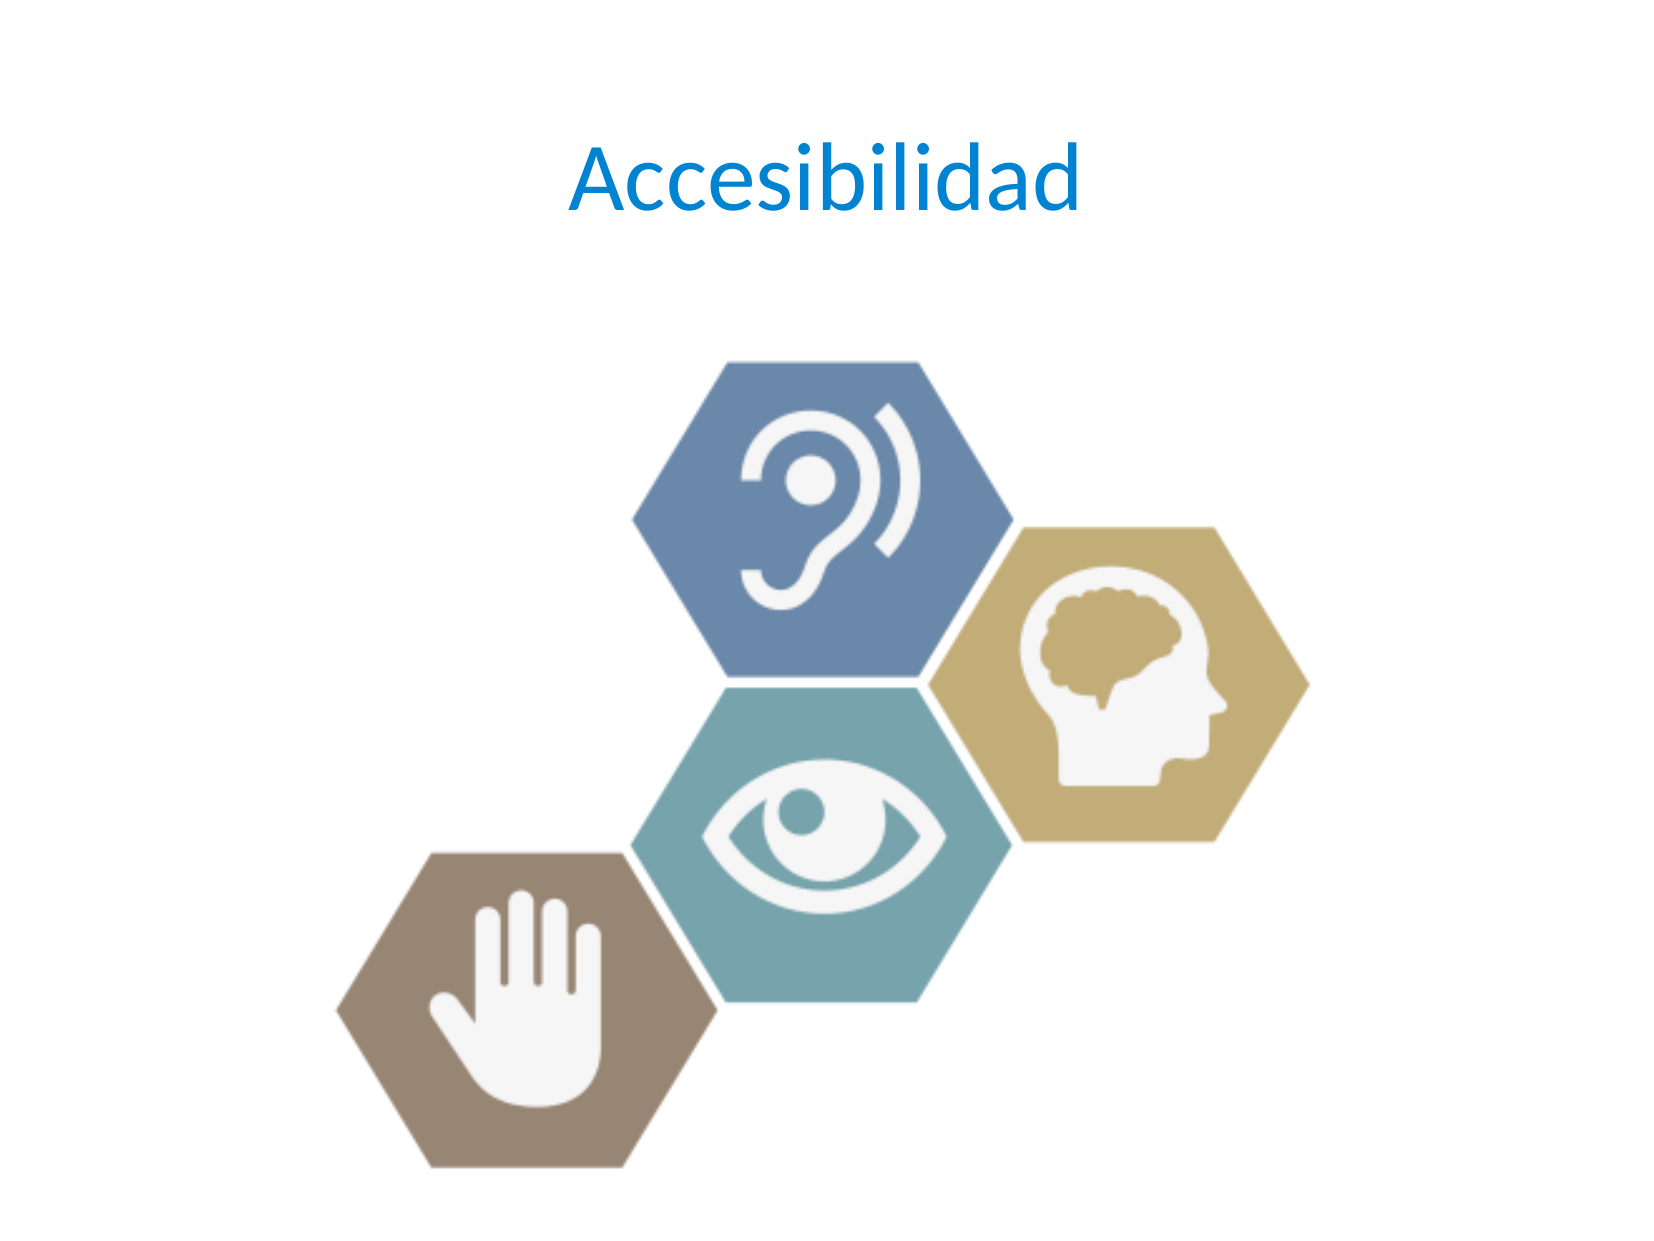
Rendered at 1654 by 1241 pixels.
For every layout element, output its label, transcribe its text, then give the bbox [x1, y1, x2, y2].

picture [318, 349, 1323, 1184]
title Accesibilidad [141, 82, 1512, 290]
